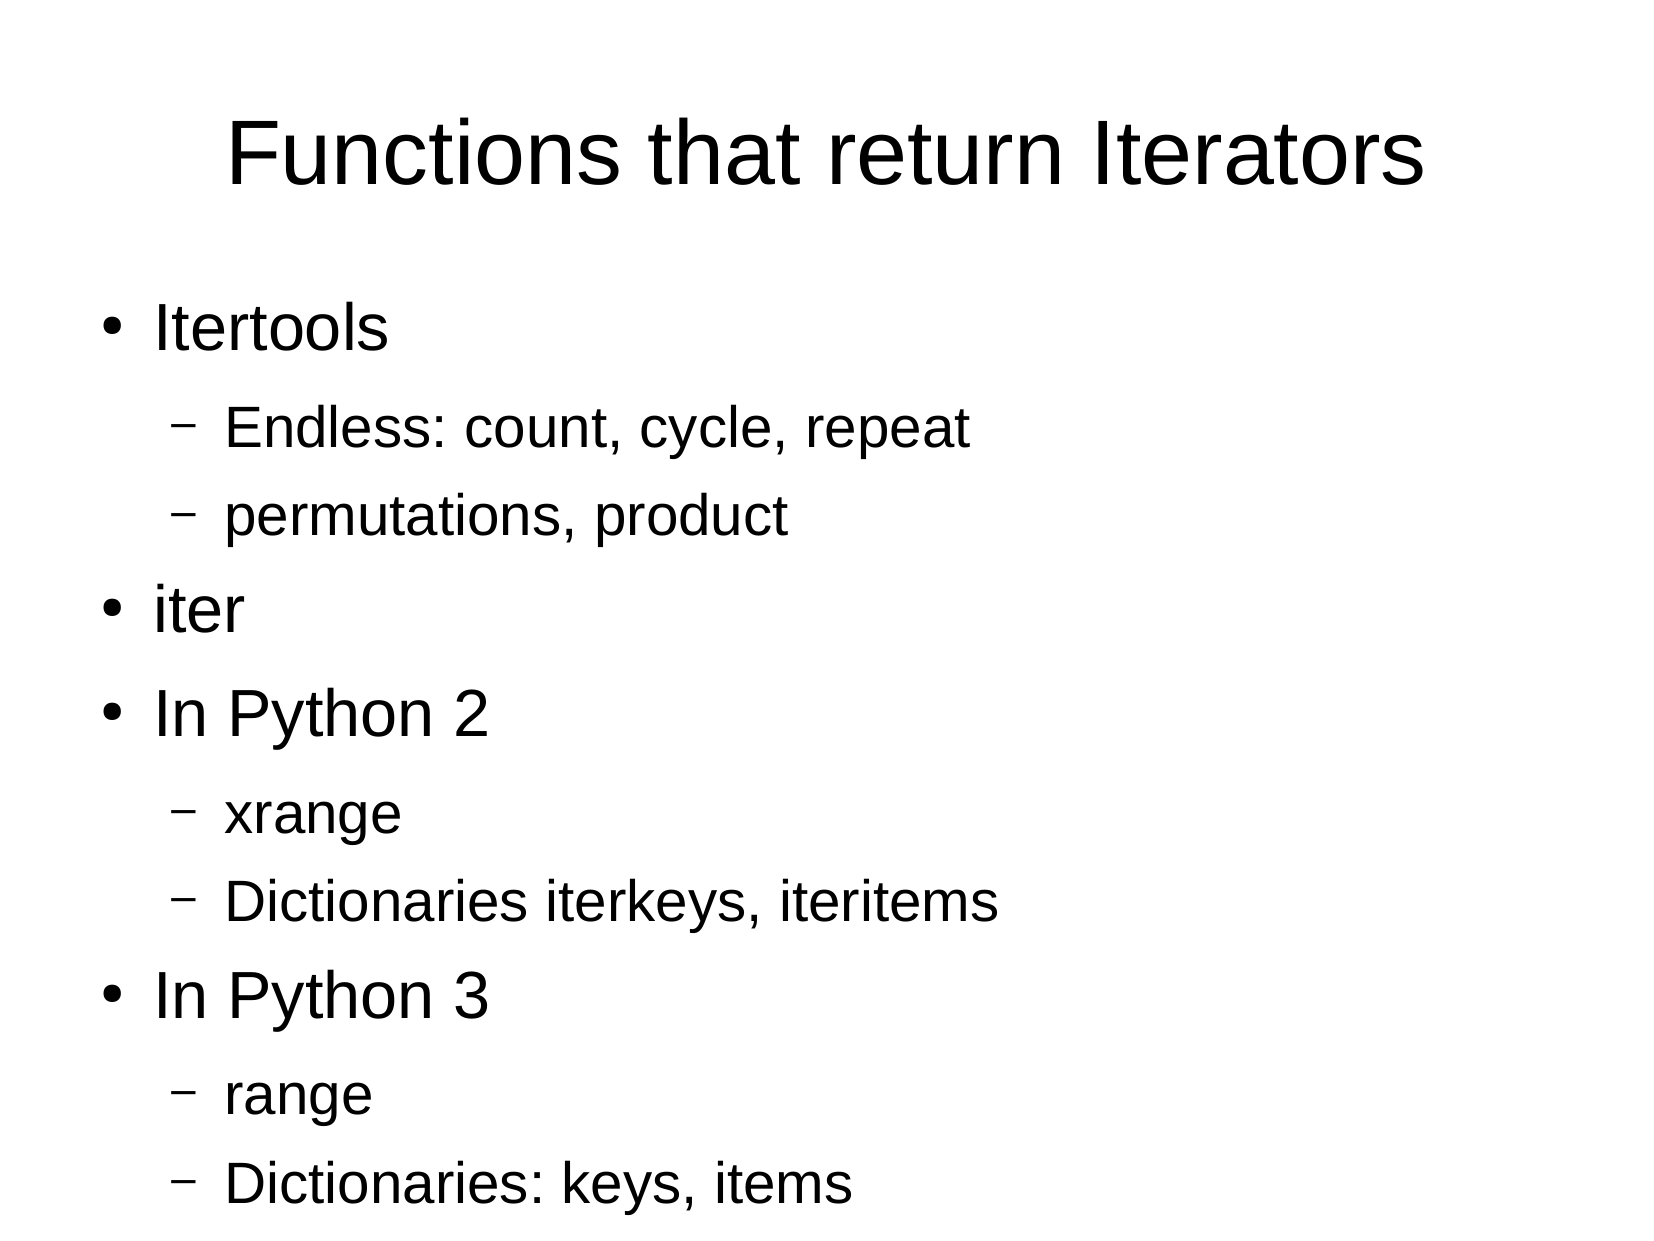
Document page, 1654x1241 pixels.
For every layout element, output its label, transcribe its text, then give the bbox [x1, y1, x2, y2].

title Functions that return Iterators [82, 49, 1571, 257]
list Itertools Endless: count, cycle, repeat permutations, product iter In Python 2 xrange Dictionaries iterkeys, iteritems In Python 3 range Dictionaries: keys, items [82, 290, 1571, 1218]
